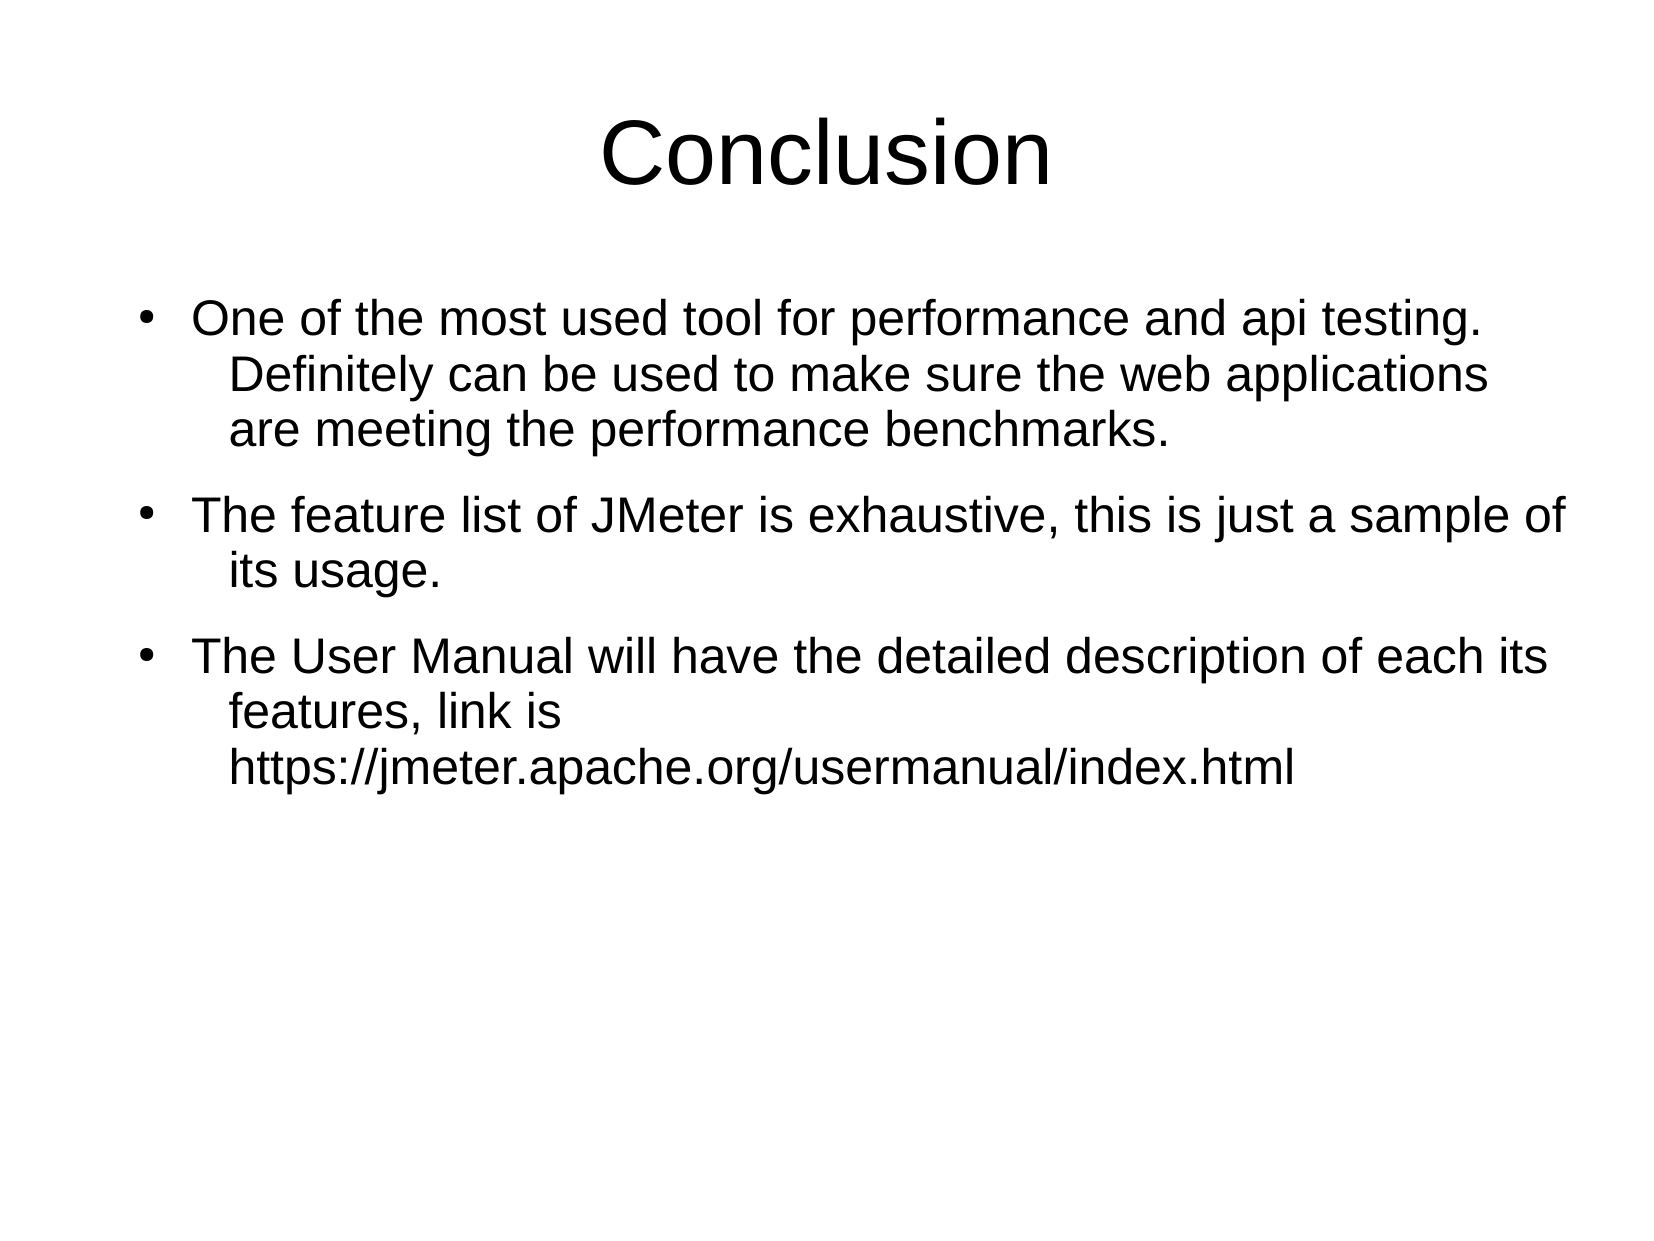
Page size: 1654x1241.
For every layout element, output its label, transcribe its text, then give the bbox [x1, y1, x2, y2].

title Conclusion [82, 49, 1571, 257]
list One of the most used tool for performance and api testing. Definitely can be used to make sure the web applications are meeting the performance benchmarks. The feature list of JMeter is exhaustive, this is just a sample of its usage. The User Manual will have the detailed description of each its features, link is https://jmeter.apache.org/usermanual/index.html [82, 290, 1571, 1109]
